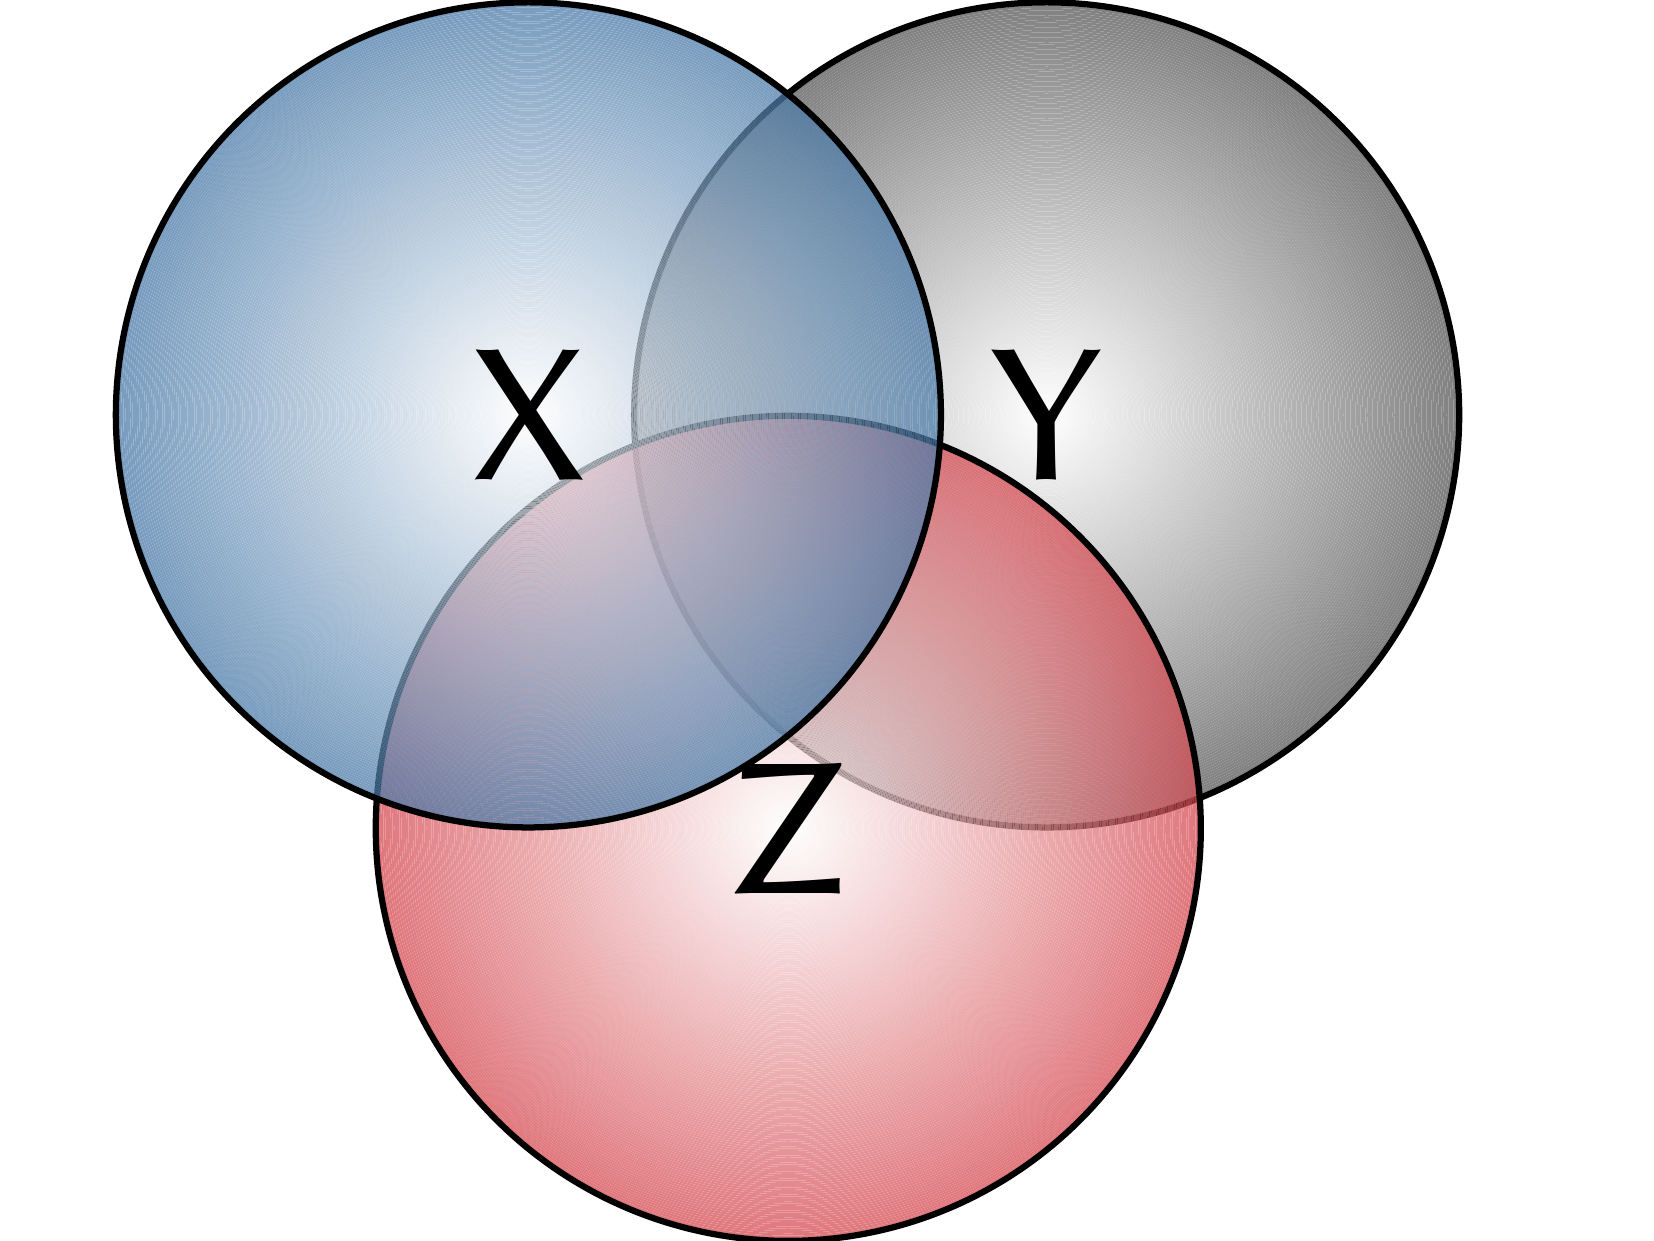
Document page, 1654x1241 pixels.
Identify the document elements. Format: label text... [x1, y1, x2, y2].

text_box X [115, 2, 941, 828]
text_box Z [375, 444, 1201, 1241]
text_box Y [788, 2, 1460, 798]
